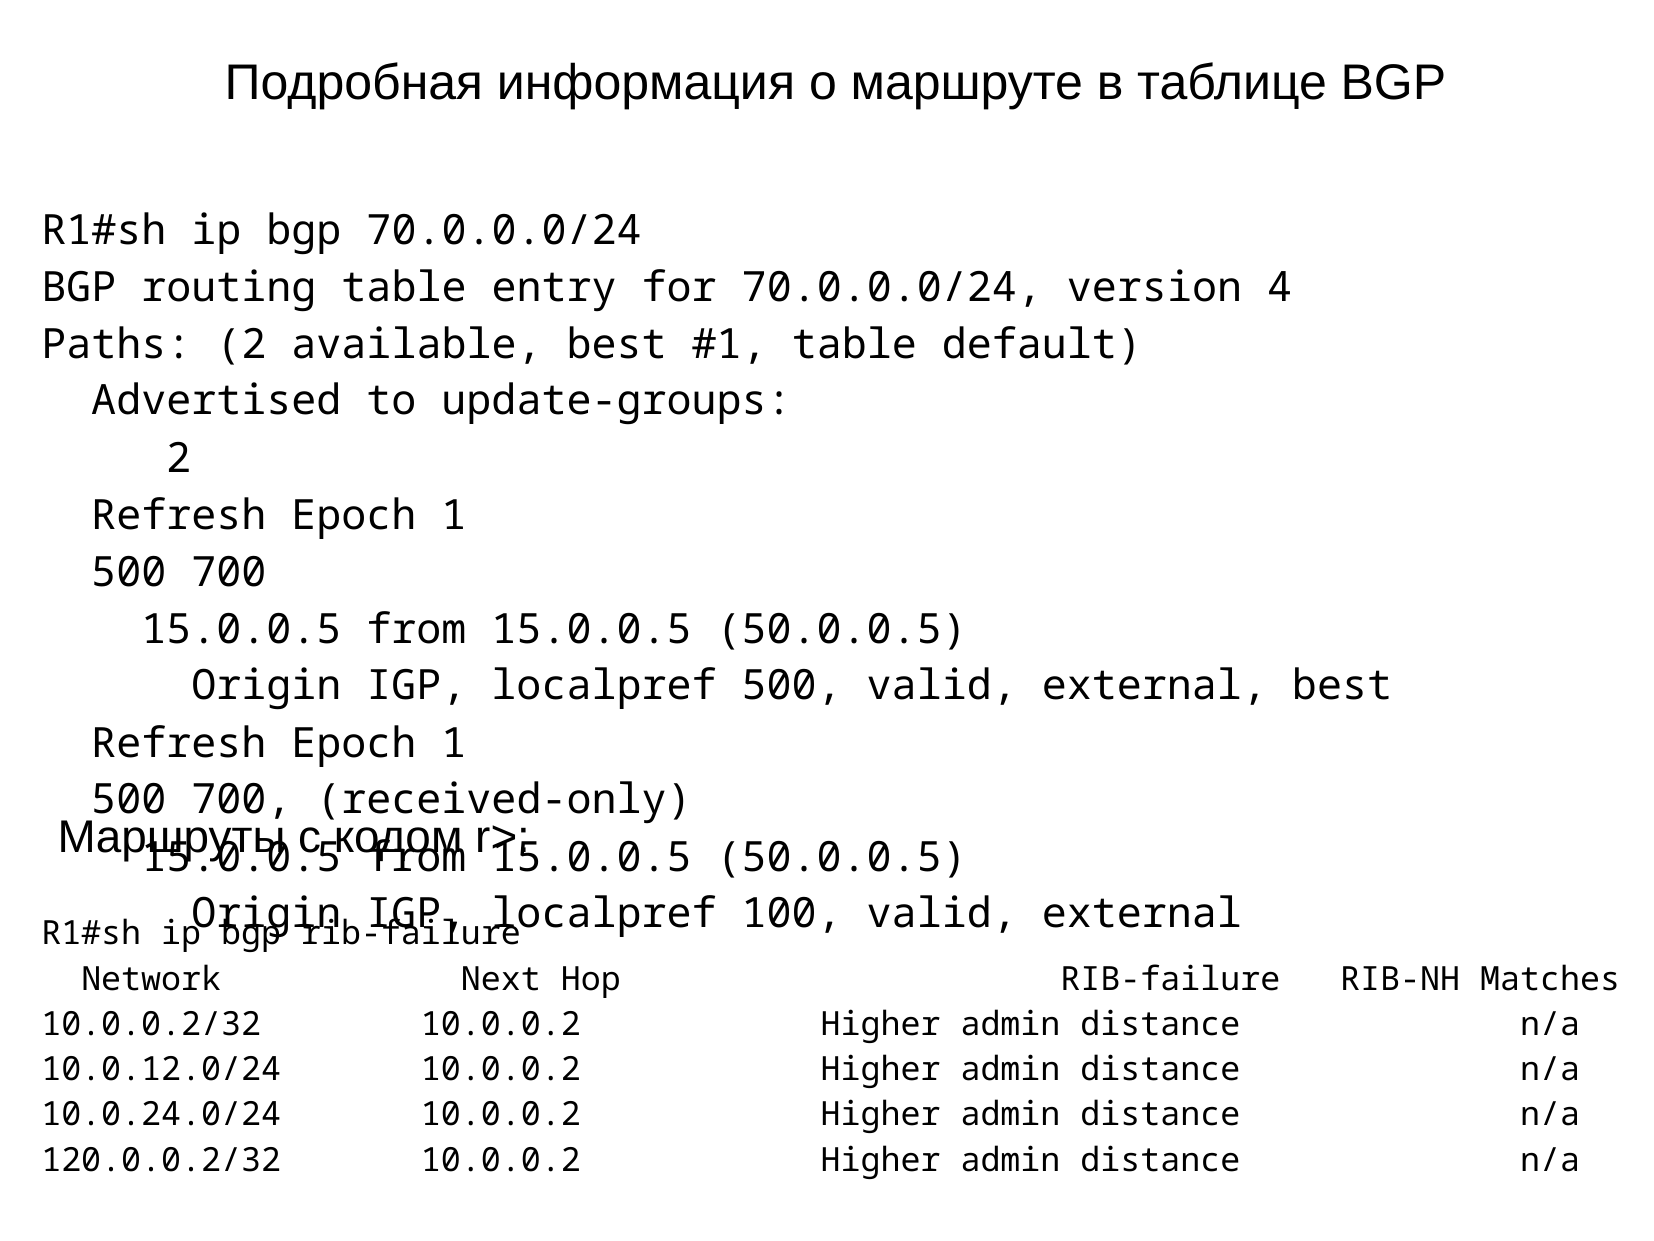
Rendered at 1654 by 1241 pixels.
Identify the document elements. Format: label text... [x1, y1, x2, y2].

list R1#sh ip bgp 70.0.0.0/24 BGP routing table entry for 70.0.0.0/24, version 4 Paths: (2 available, best #1, table default) Advertised to update-groups: 2 Refresh Epoch 1 500 700 15.0.0.5 from 15.0.0.5 (50.0.0.5) Origin IGP, localpref 500, valid, external, best Refresh Epoch 1 500 700, (received-only) 15.0.0.5 from 15.0.0.5 (50.0.0.5) Origin IGP, localpref 100, valid, external [41, 199, 1654, 784]
title Маршруты с кодом r>: [41, 787, 1530, 861]
list R1#sh ip bgp rib-failure Network Next Hop RIB-failure RIB-NH Matches 10.0.0.2/32 10.0.0.2 Higher admin distance n/a 10.0.12.0/24 10.0.0.2 Higher admin distance n/a 10.0.24.0/24 10.0.0.2 Higher admin distance n/a 120.0.0.2/32 10.0.0.2 Higher admin distance n/a [41, 909, 1654, 1189]
title Подробная информация о маршруте в таблице BGP [82, 10, 1571, 126]
